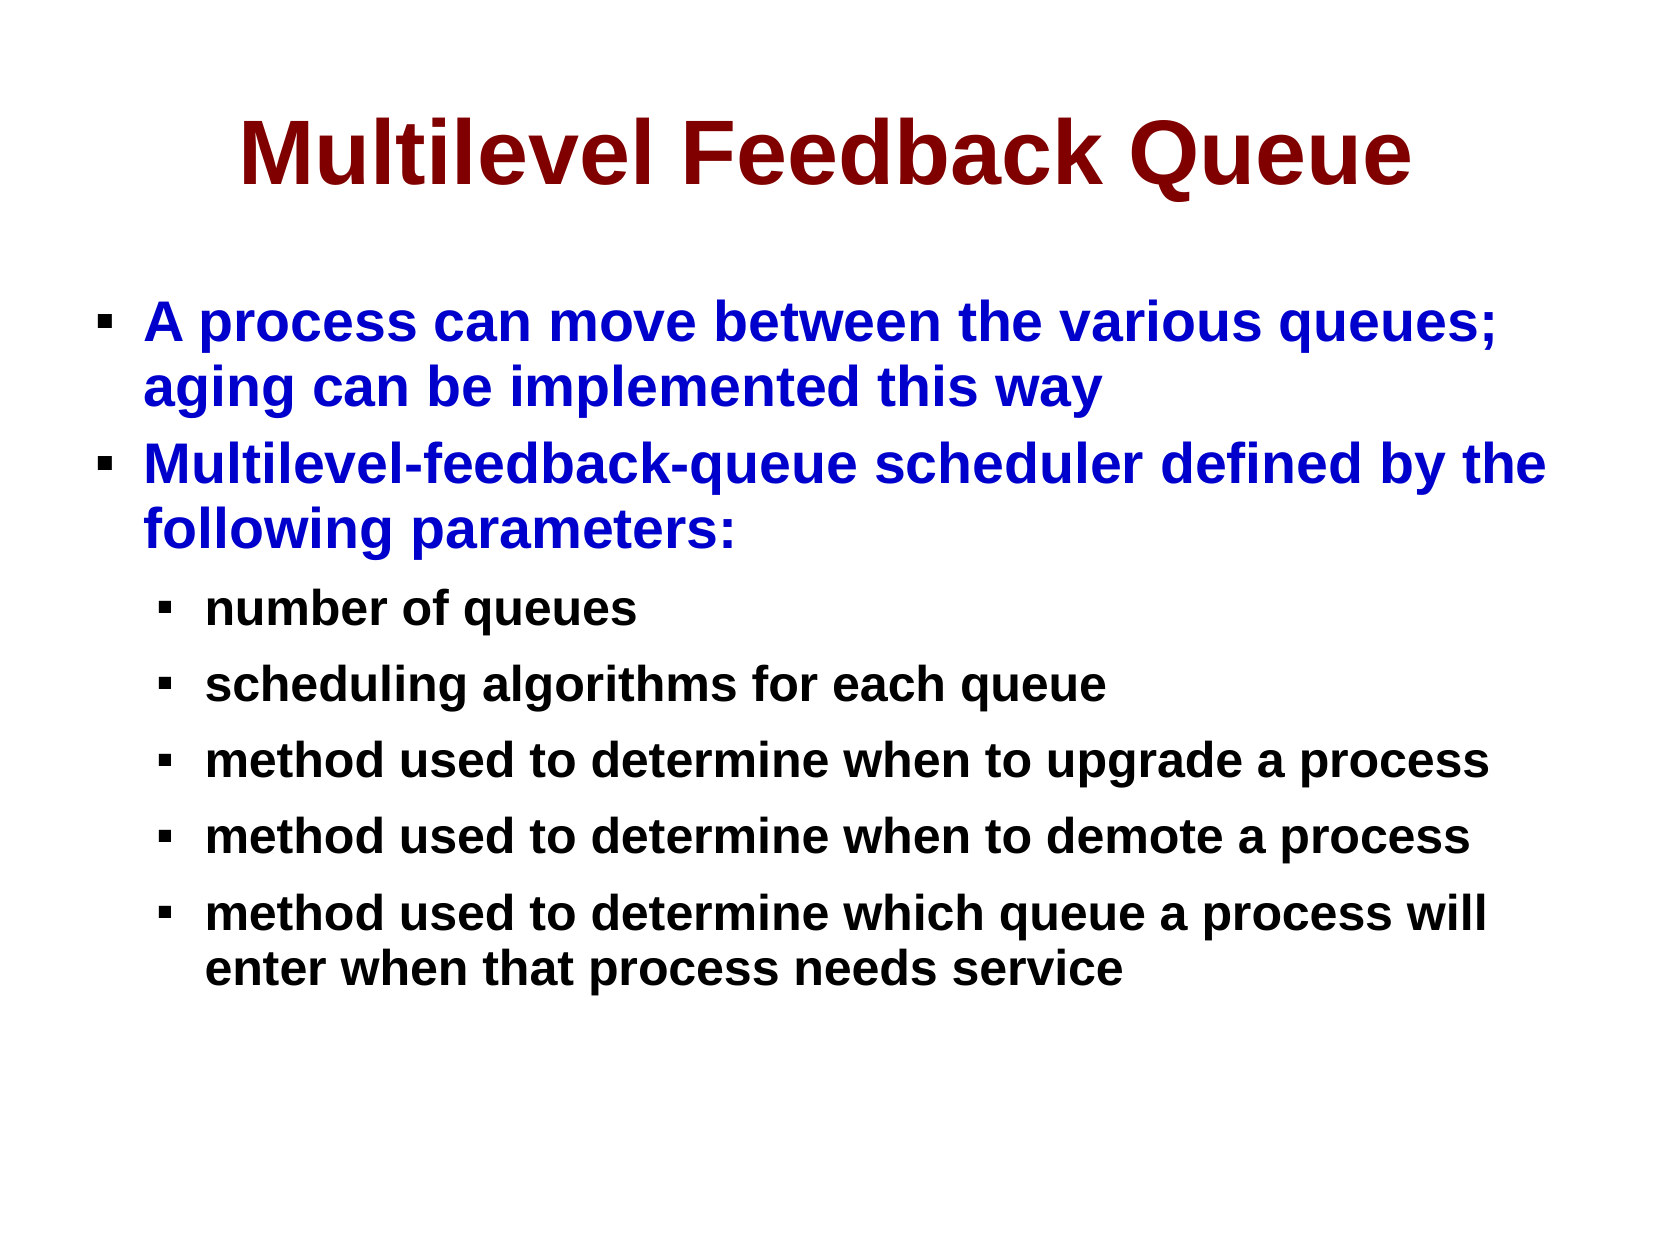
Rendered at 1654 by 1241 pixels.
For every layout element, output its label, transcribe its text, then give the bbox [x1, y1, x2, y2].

title Multilevel Feedback Queue [82, 49, 1571, 257]
list A process can move between the various queues; aging can be implemented this way Multilevel-feedback-queue scheduler defined by the following parameters: number of queues scheduling algorithms for each queue method used to determine when to upgrade a process method used to determine when to demote a process method used to determine which queue a process will enter when that process needs service [82, 290, 1571, 1010]
